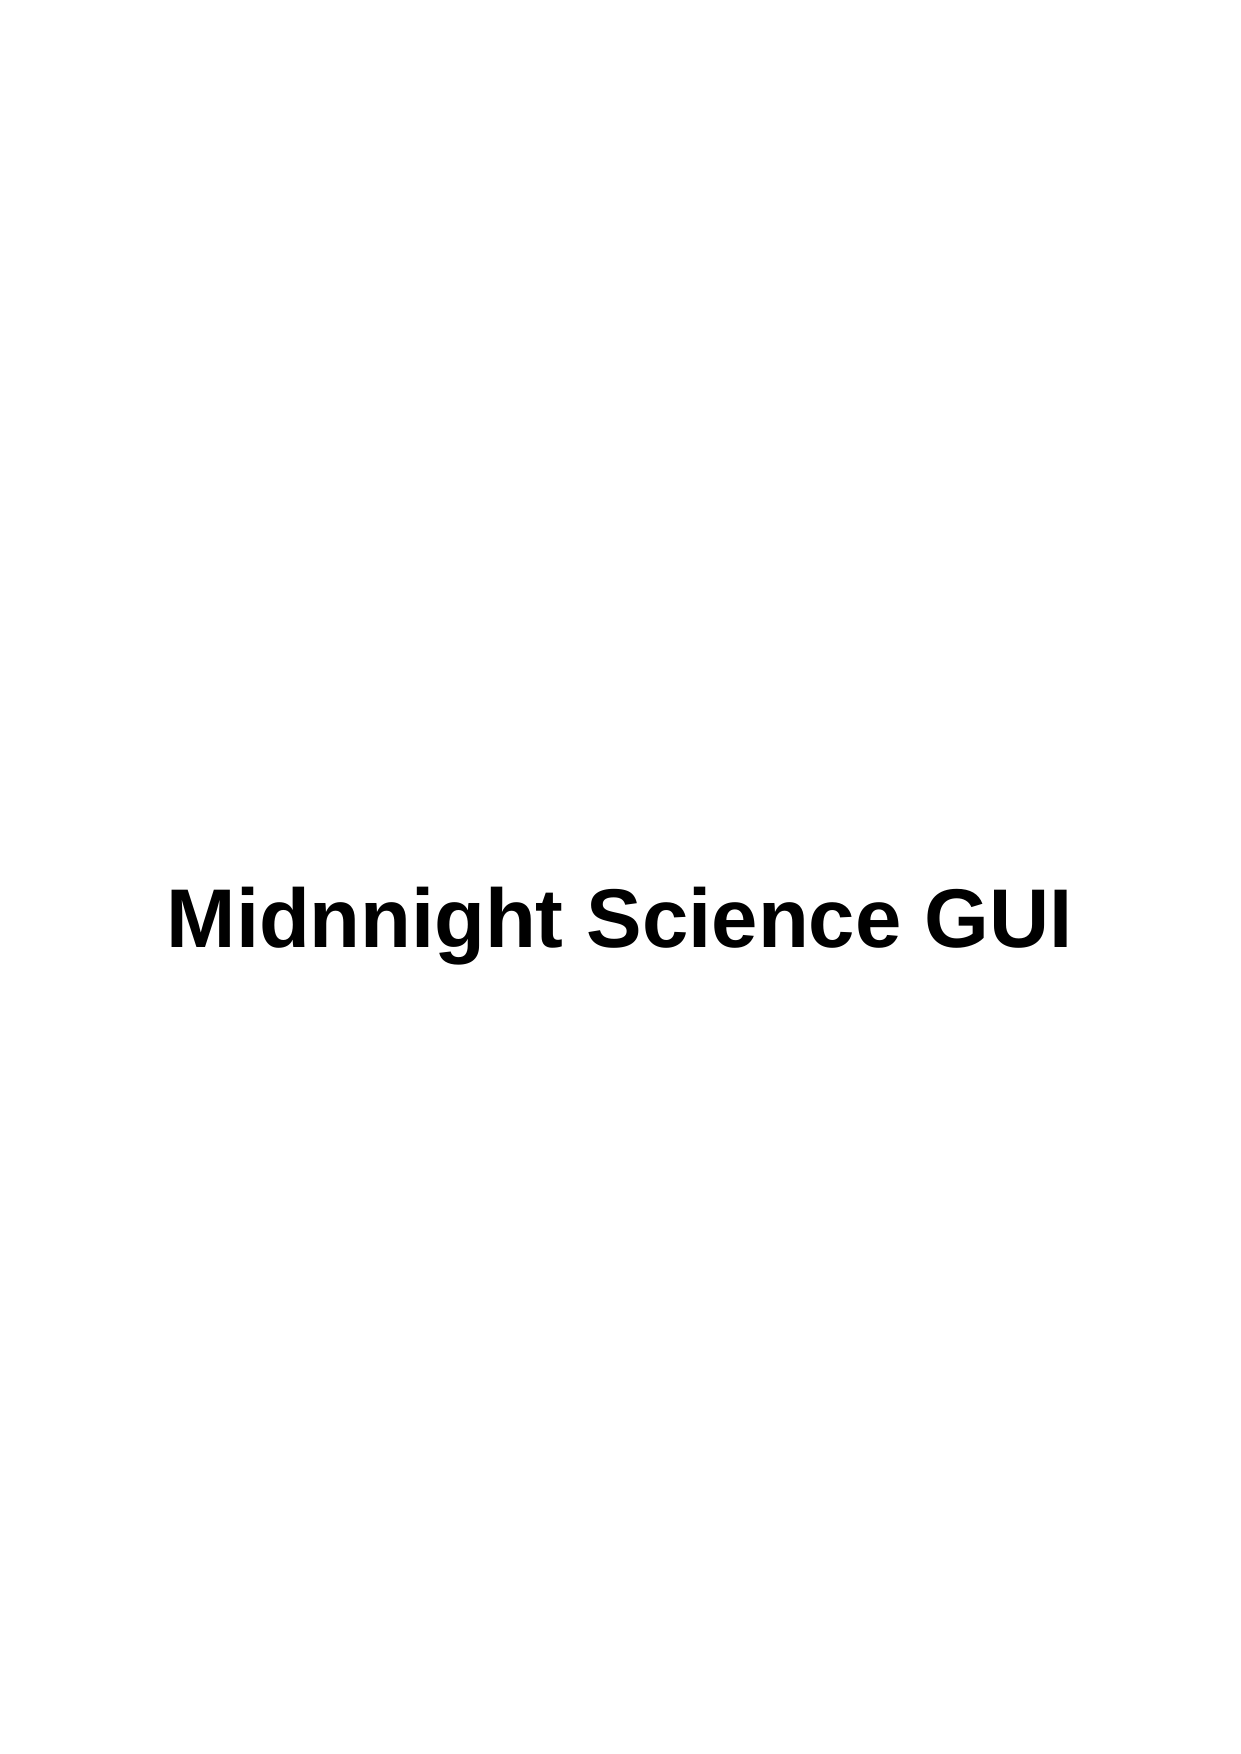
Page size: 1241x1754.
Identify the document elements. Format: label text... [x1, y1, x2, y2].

subtitle Midnnight Science GUI [62, 410, 1179, 1428]
